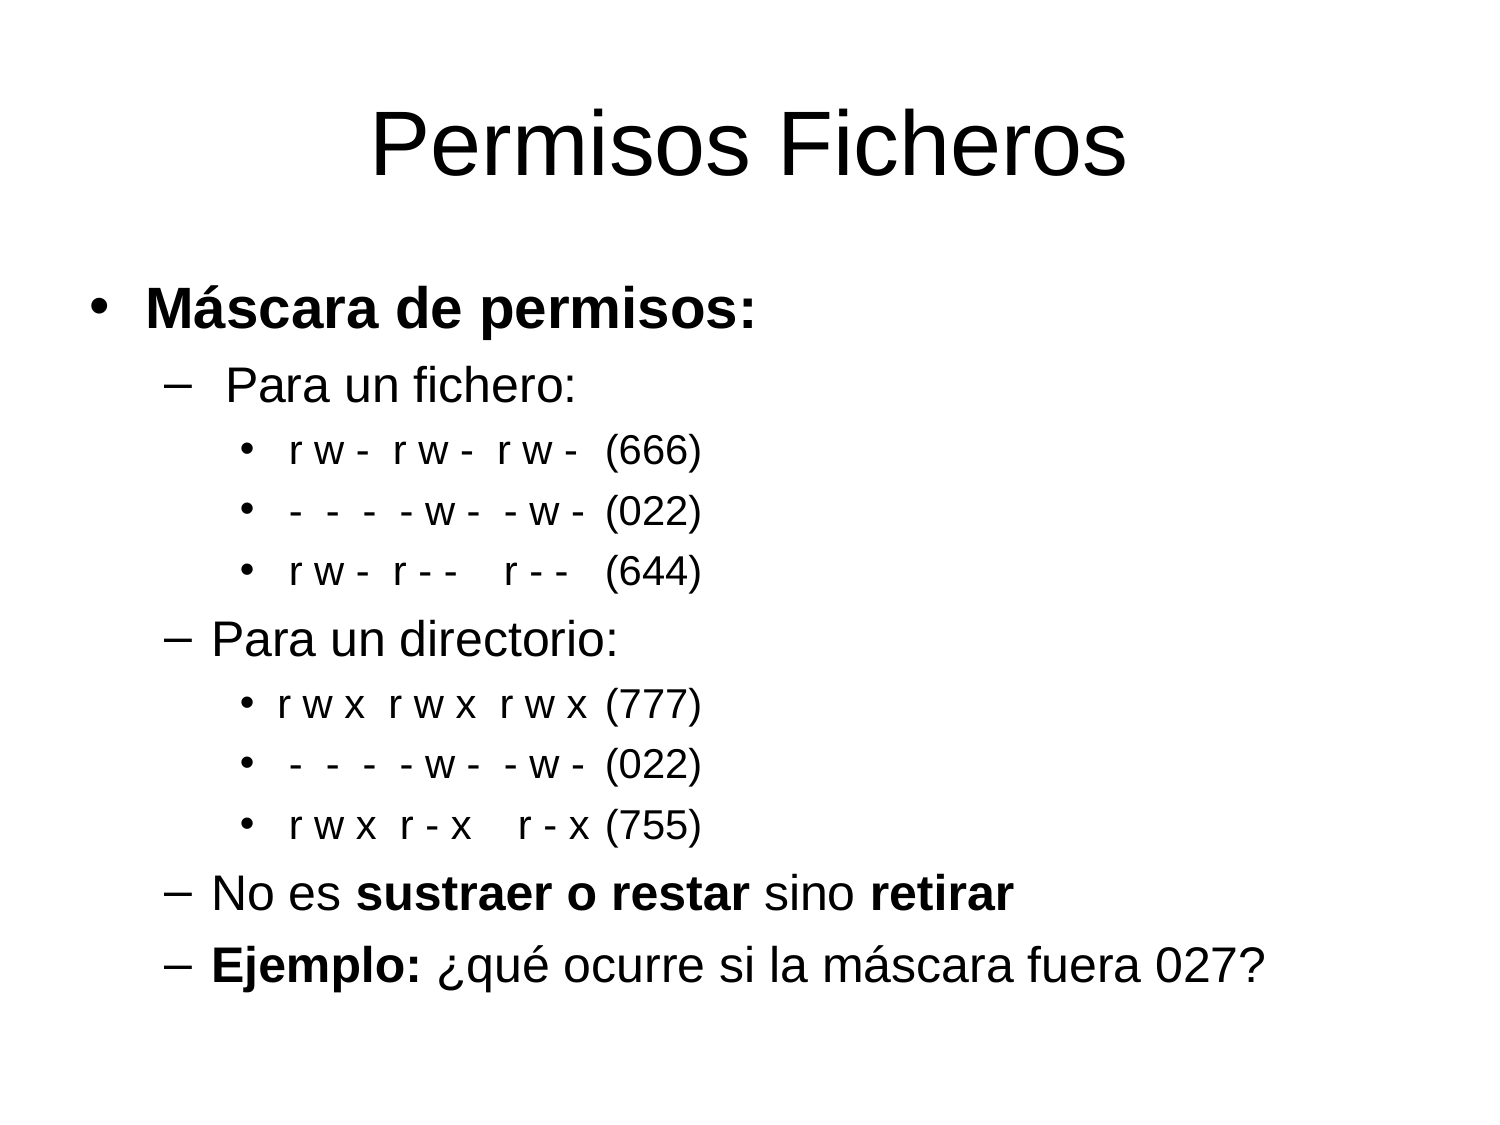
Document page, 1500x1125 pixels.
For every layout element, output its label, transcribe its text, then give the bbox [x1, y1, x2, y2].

list Máscara de permisos: Para un fichero: r w - r w - r w - (666) - - - - w - - w - (022) r w - r - - r - - (644) Para un directorio: r w x r w x r w x (777) - - - - w - - w - (022) r w x r - x r - x (755) No es sustraer o restar sino retirar Ejemplo: ¿qué ocurre si la máscara fuera 027? [75, 262, 1426, 1005]
title Permisos Ficheros [75, 45, 1426, 233]
